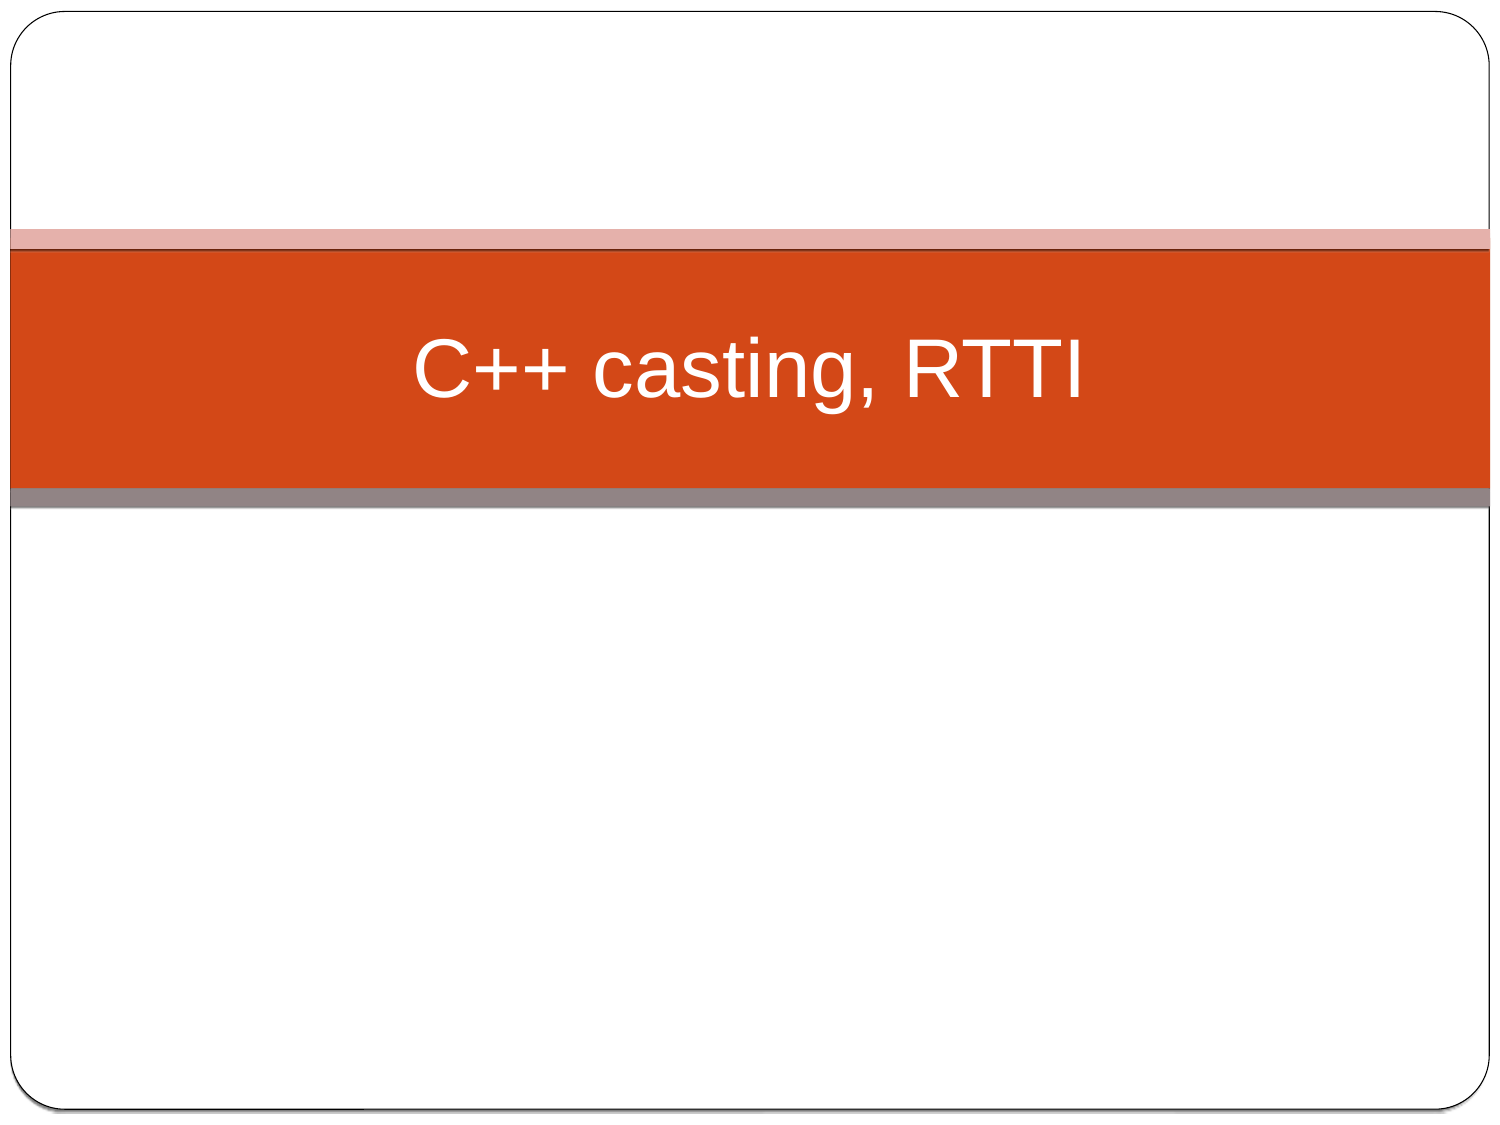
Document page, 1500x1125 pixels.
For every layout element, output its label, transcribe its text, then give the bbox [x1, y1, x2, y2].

title C++ casting, RTTI [75, 247, 1425, 489]
